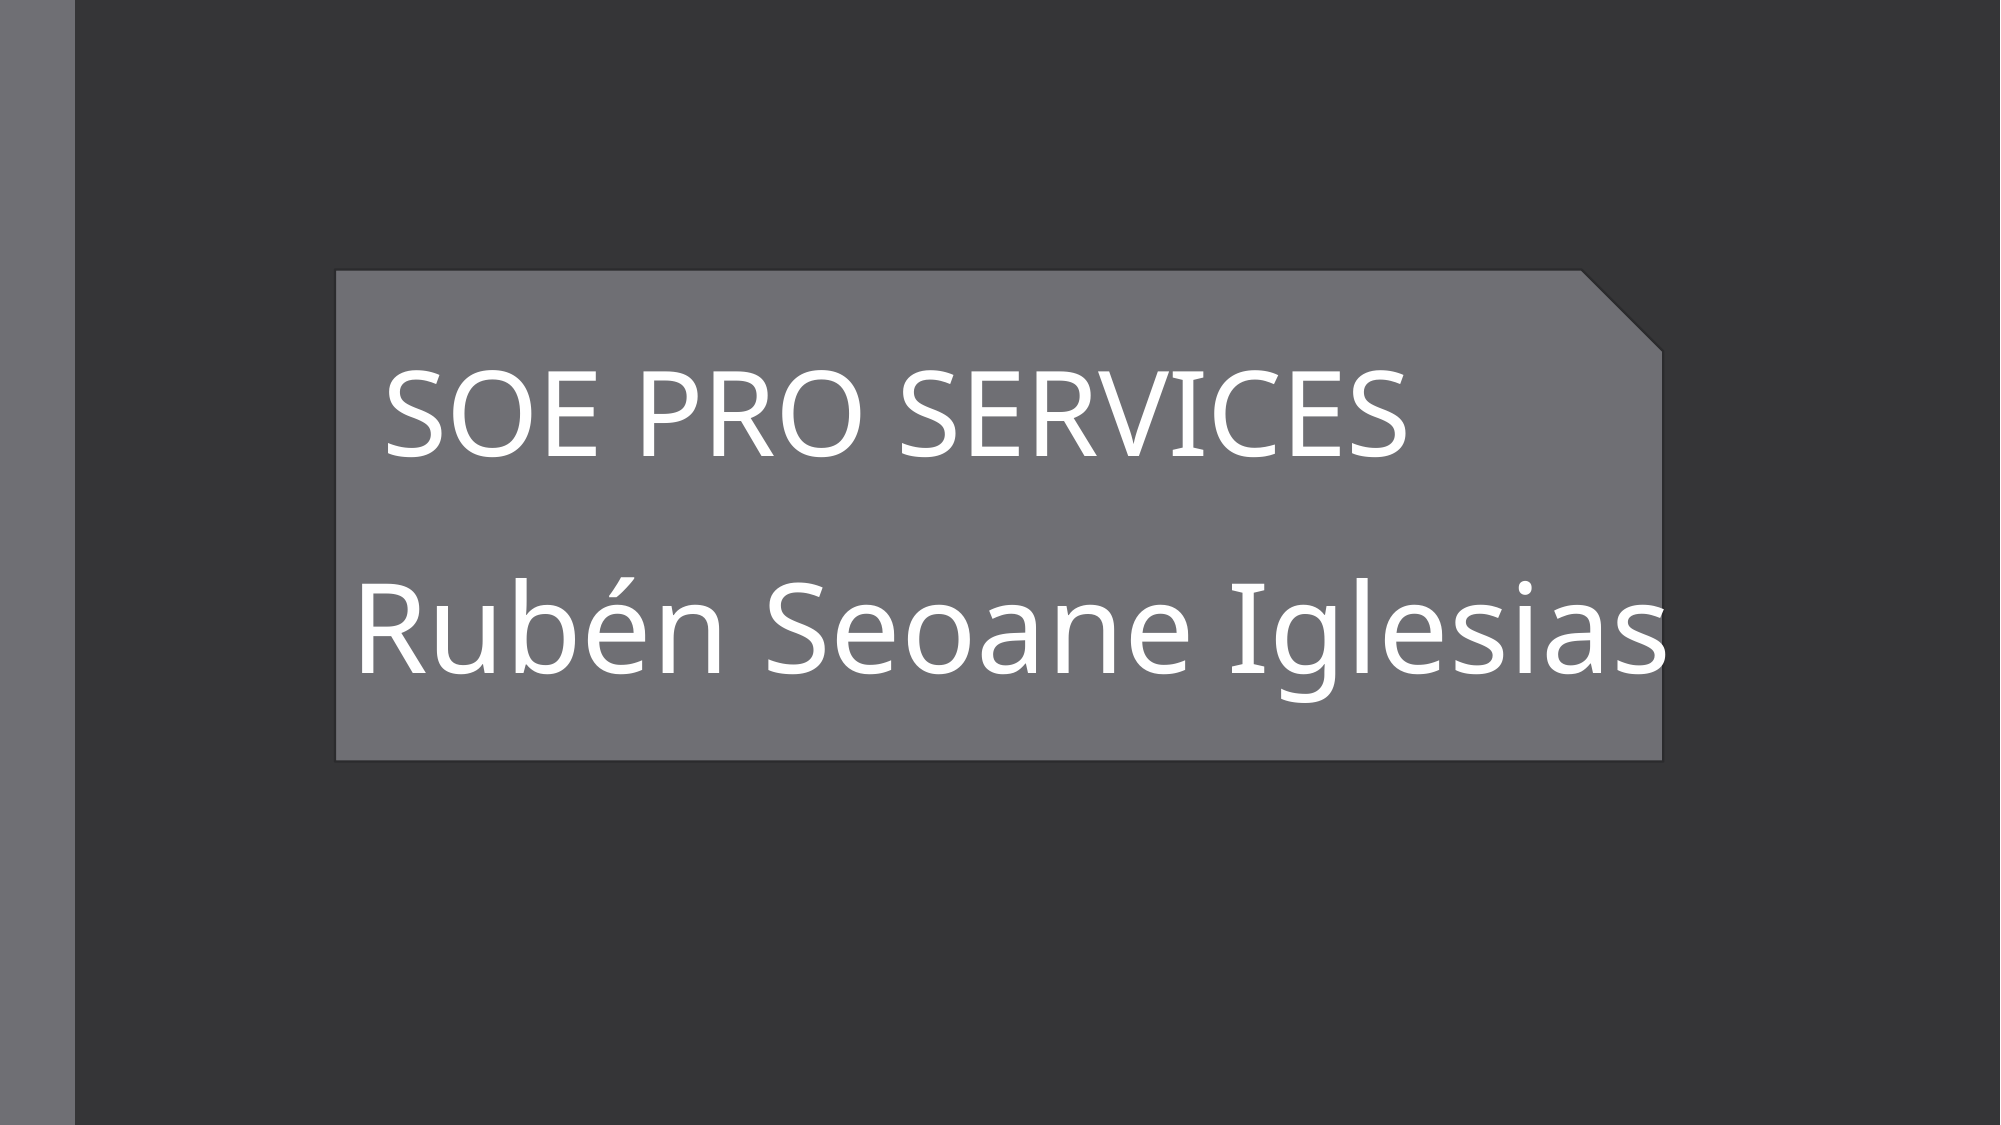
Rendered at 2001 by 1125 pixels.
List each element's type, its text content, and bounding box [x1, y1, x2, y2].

title SOE PRO SERVICES [367, 281, 1632, 488]
text_box [334, 269, 1664, 541]
text_box Rubén Seoane Iglesias [334, 541, 1694, 857]
